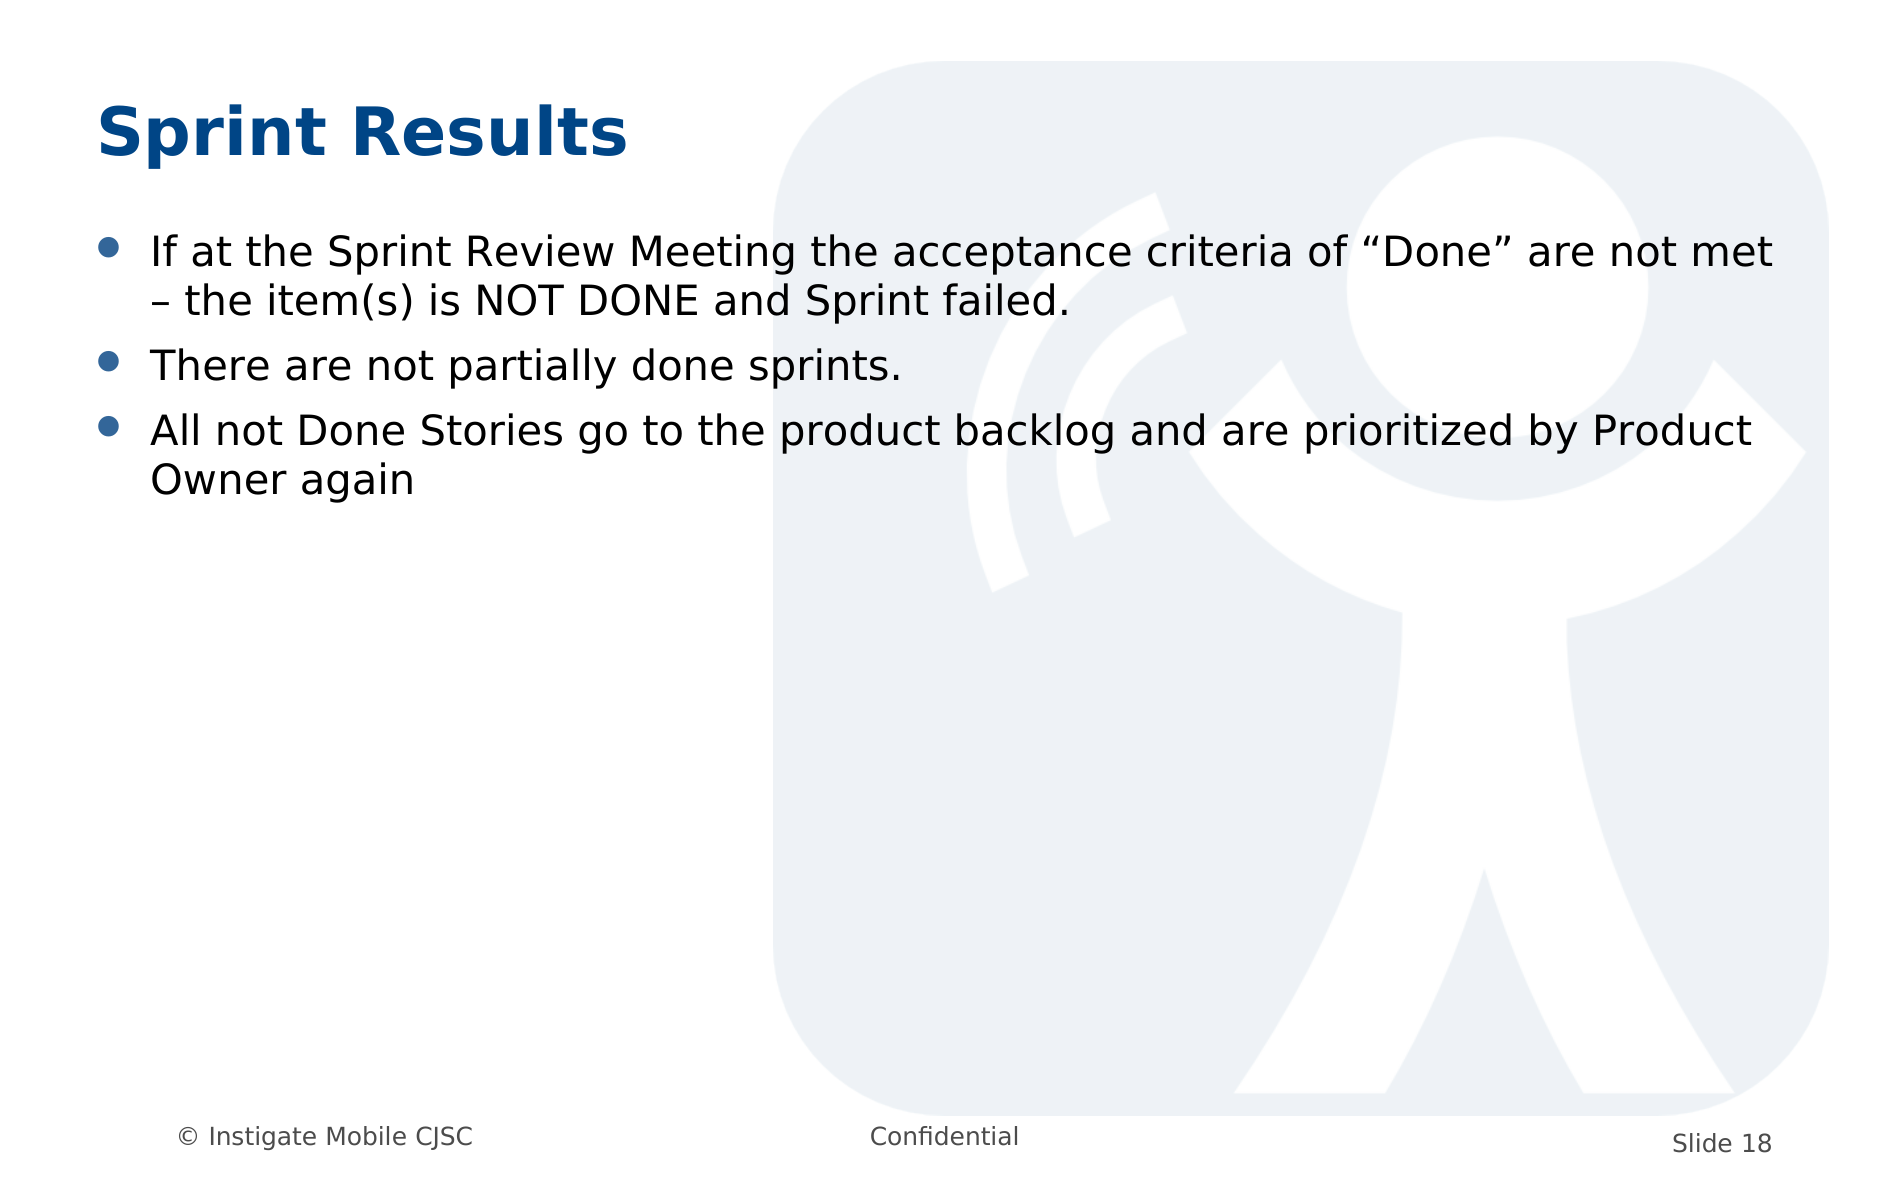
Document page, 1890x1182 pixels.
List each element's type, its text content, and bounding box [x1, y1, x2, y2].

list If at the Sprint Review Meeting the acceptance criteria of “Done” are not met – the item(s) is NOT DONE and Sprint failed. There are not partially done sprints. All not Done Stories go to the product backlog and are prioritized by Product Owner again [95, 228, 1795, 914]
title Sprint Results [96, 47, 1794, 217]
